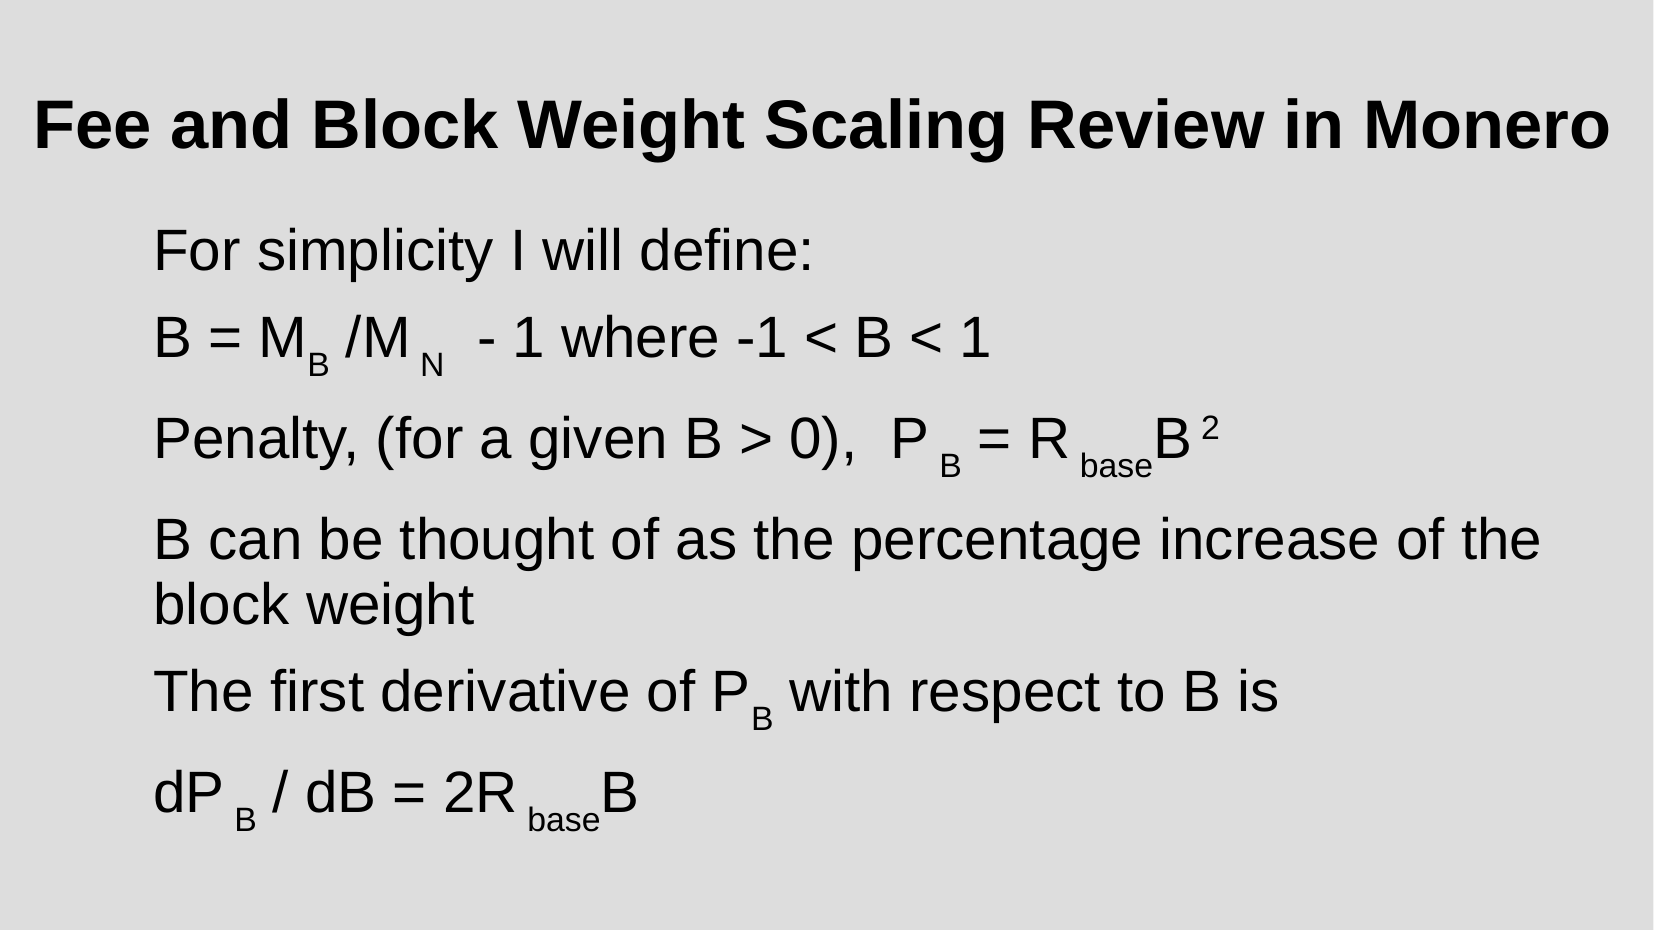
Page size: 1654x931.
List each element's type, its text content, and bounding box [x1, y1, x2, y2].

list For simplicity I will define: B = MB /M N - 1 where -1 < B < 1 Penalty, (for a given B > 0), P B = R baseB 2 B can be thought of as the percentage increase of the block weight The first derivative of PB with respect to B is dP B / dB = 2R baseB [82, 217, 1571, 886]
title Fee and Block Weight Scaling Review in Monero [23, 47, 1642, 203]
